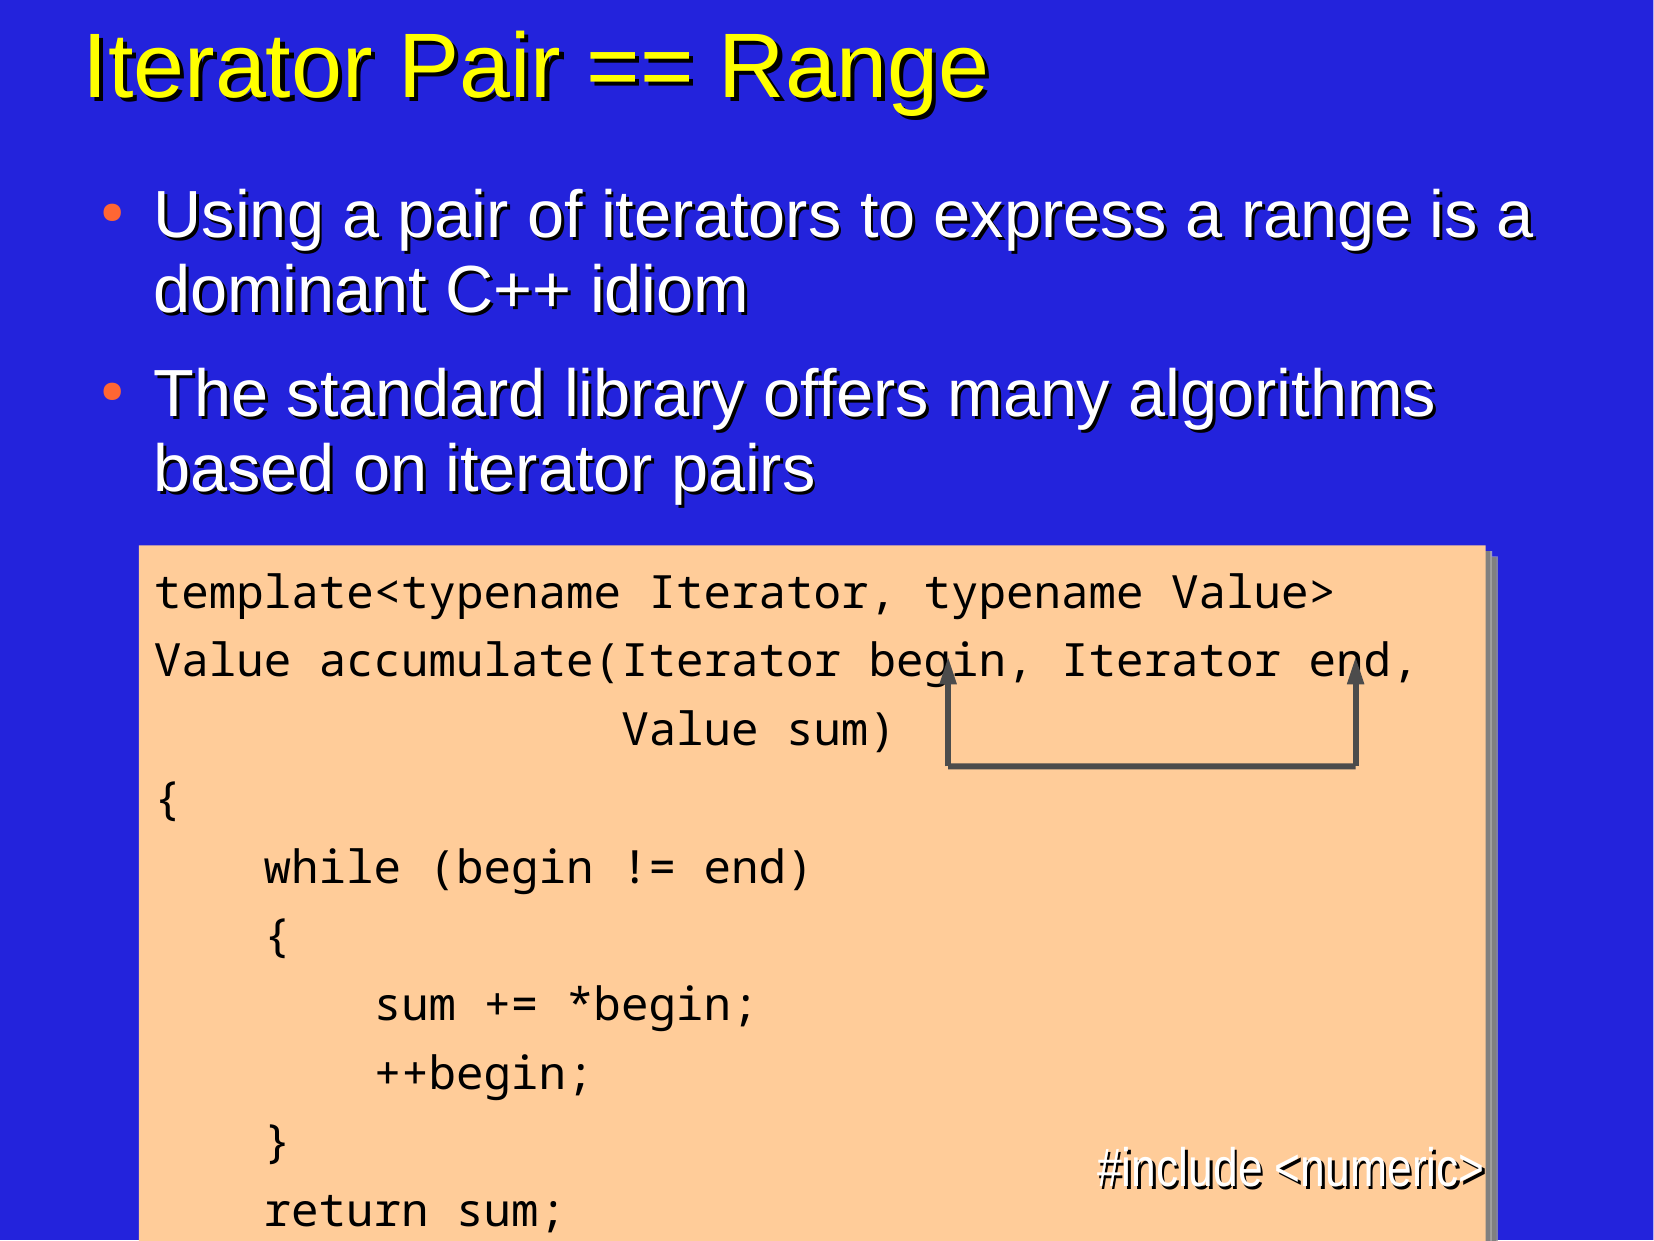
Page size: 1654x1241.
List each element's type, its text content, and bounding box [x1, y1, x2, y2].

text_box #include <numeric> [1082, 1124, 1557, 1206]
list Using a pair of iterators to express a range is a dominant C++ idiom The standard library offers many algorithms based on iterator pairs [82, 177, 1571, 1182]
title Iterator Pair == Range [82, 2, 1571, 130]
text_box template<typename Iterator, typename Value> Value accumulate(Iterator begin, Iterator end, Value sum) { while (begin != end) { sum += *begin; ++begin; } return sum; } [138, 545, 1486, 1241]
